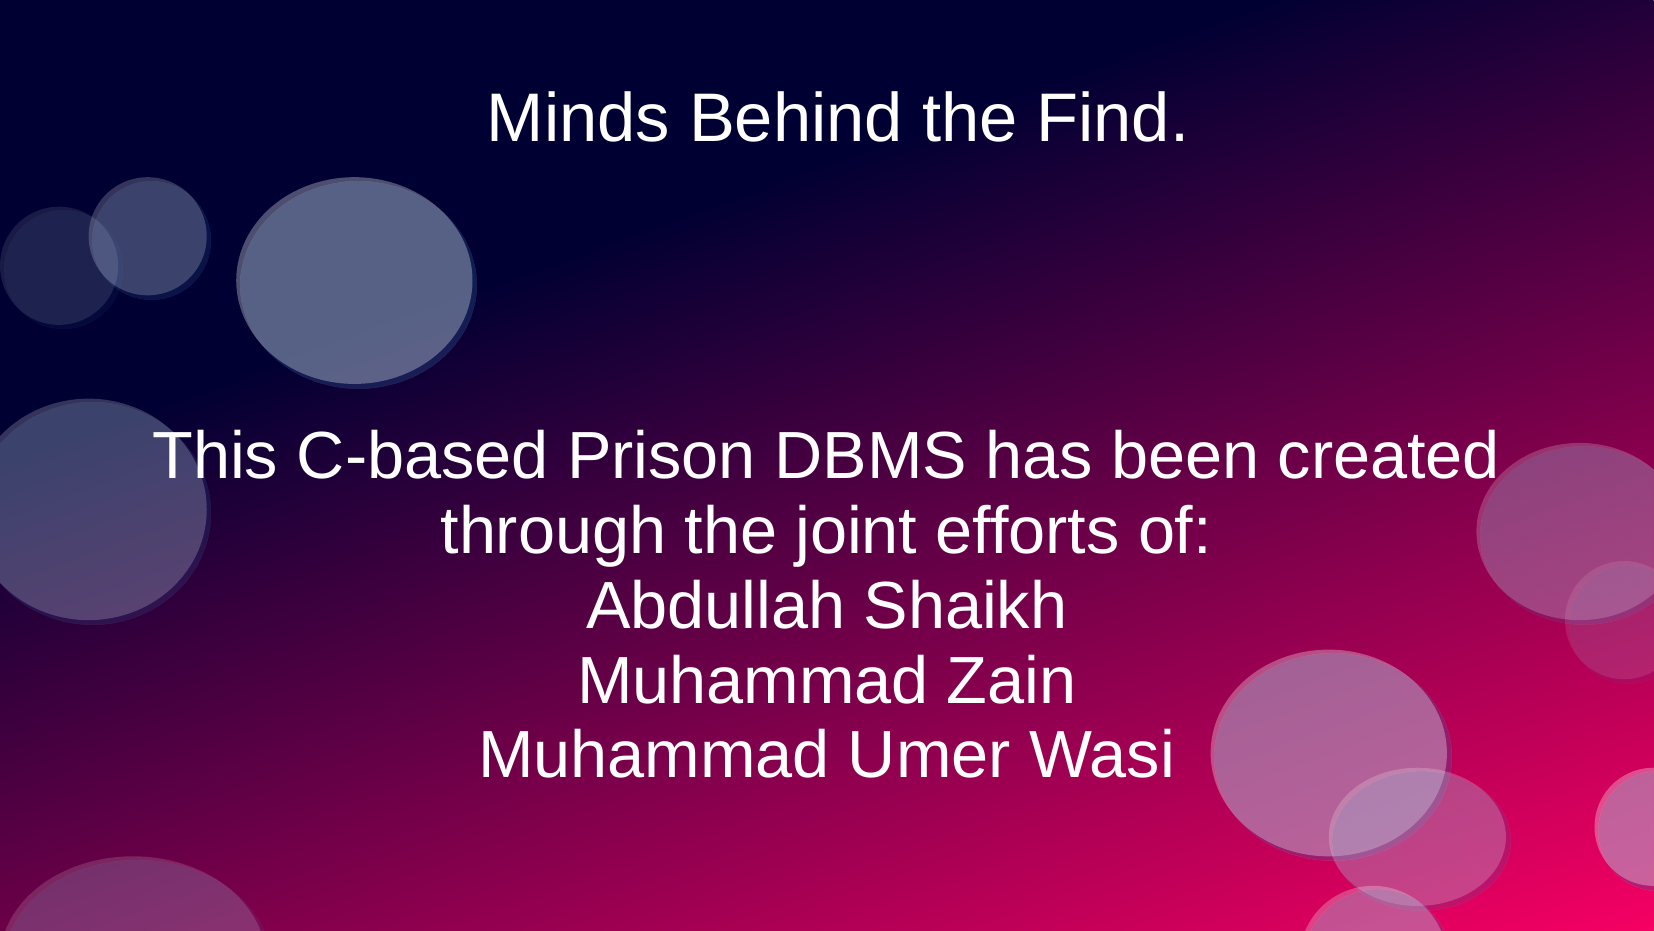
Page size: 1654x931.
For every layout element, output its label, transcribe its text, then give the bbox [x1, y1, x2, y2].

title Minds Behind the Find. [262, 44, 1415, 192]
subtitle This C-based Prison DBMS has been created through the joint efforts of: Abdullah Shaikh Muhammad Zain Muhammad Umer Wasi [88, 418, 1565, 793]
